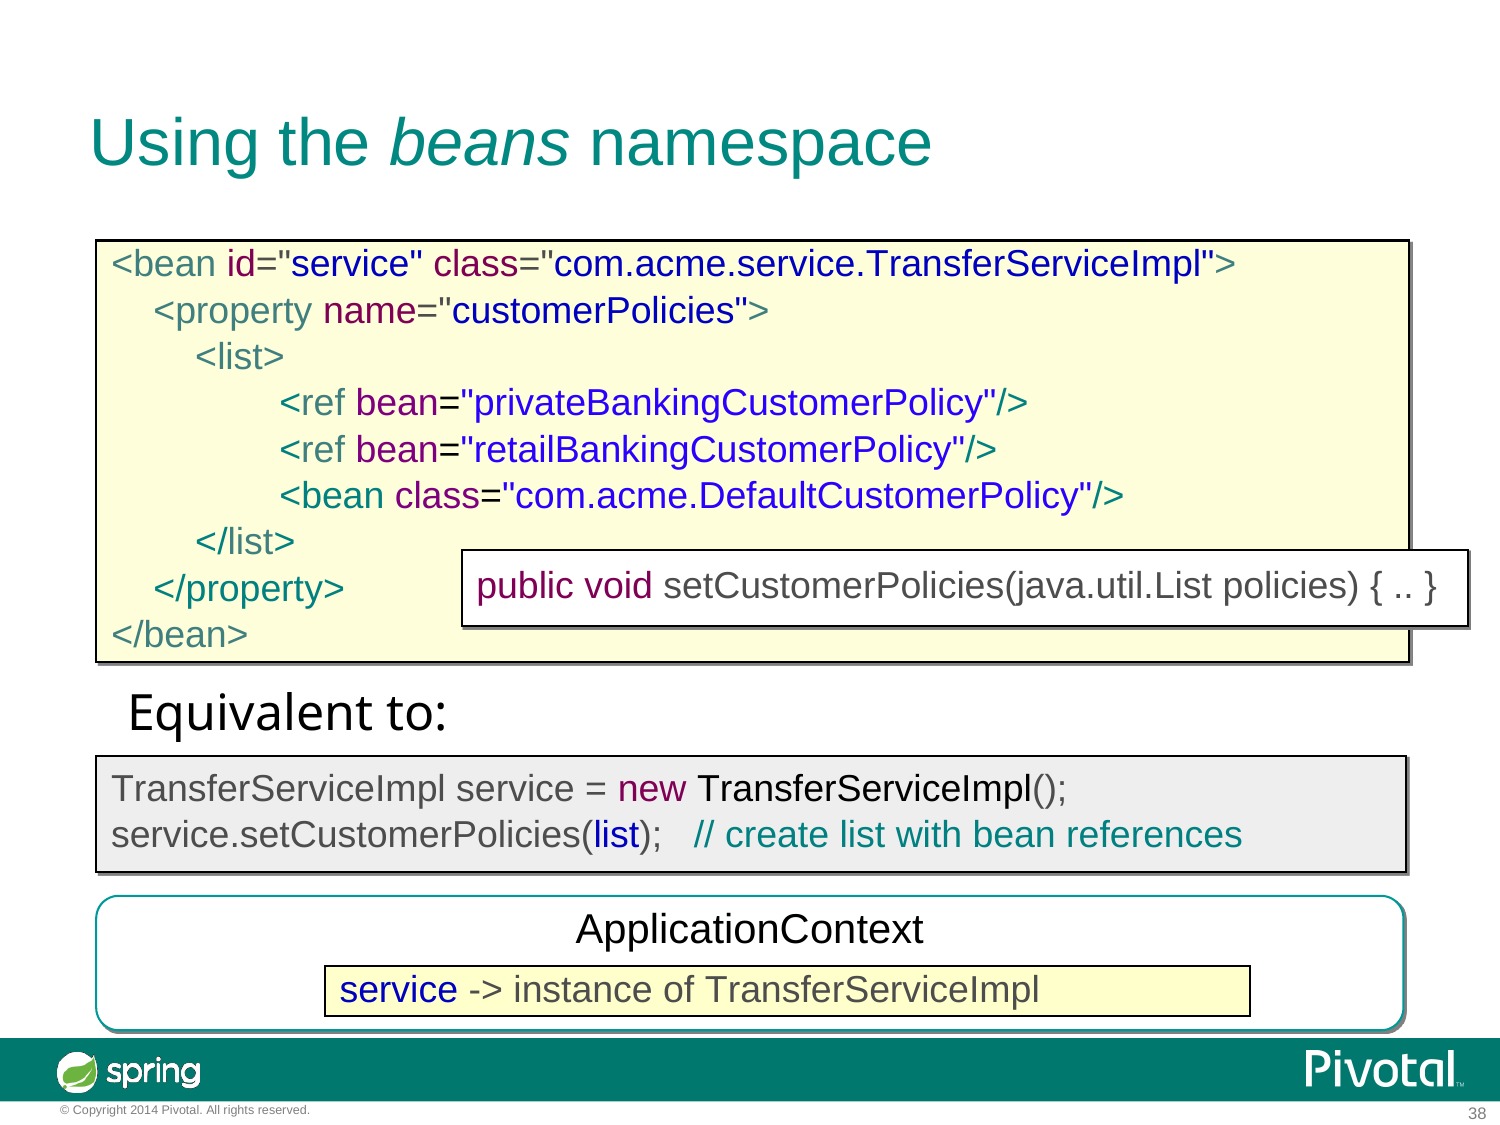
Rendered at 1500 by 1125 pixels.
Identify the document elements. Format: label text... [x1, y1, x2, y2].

picture [1306, 1050, 1464, 1087]
picture [32, 1041, 210, 1103]
text_box TransferServiceImpl service = new TransferServiceImpl(); service.setCustomerPolicies(list); // create list with bean references [96, 755, 1407, 873]
title Using the beans namespace [75, 45, 1426, 233]
text_box ApplicationContext [96, 895, 1404, 1031]
text_box service -> instance of TransferServiceImpl [324, 965, 1250, 1016]
list <bean id="service" class="com.acme.service.TransferServiceImpl"> <property name="customerPolicies"> <list> <ref bean="privateBankingCustomerPolicy"/> <ref bean="retailBankingCustomerPolicy"/> <bean class="com.acme.DefaultCustomerPolicy"/> </list> </property> </bean> [96, 240, 1409, 663]
text_box Equivalent to: [112, 672, 1004, 749]
text_box public void setCustomerPolicies(java.util.List policies) { .. } [461, 549, 1468, 627]
